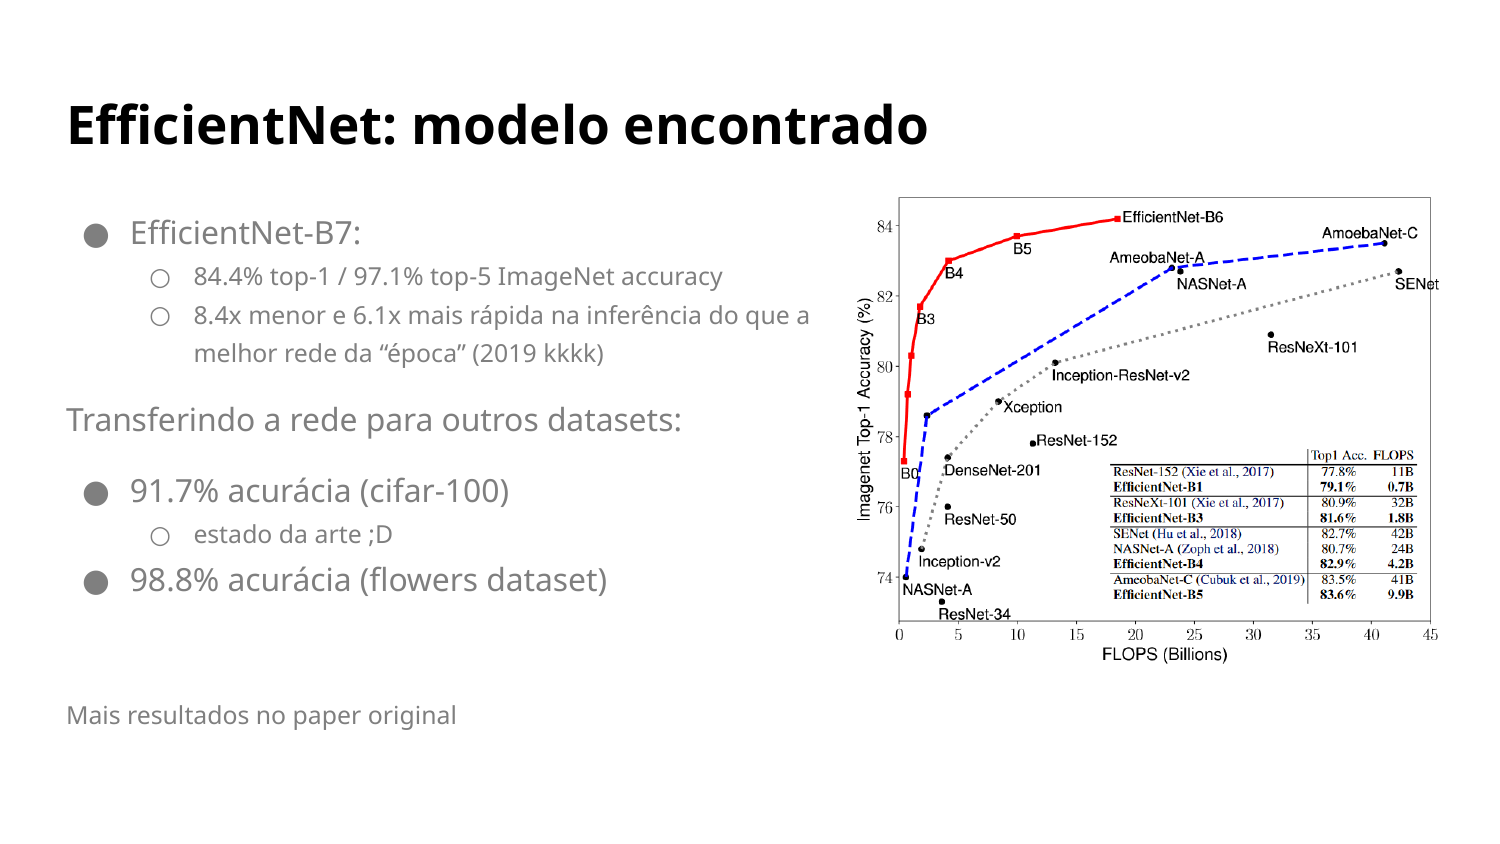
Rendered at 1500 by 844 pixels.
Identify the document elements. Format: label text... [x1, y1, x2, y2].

picture [849, 188, 1449, 671]
title EfficientNet: modelo encontrado [51, 72, 1449, 176]
list EfficientNet-B7: 84.4% top-1 / 97.1% top-5 ImageNet accuracy 8.4x menor e 6.1x mais rápida na inferência do que a melhor rede da “época” (2019 kkkk) Transferindo a rede para outros datasets: 91.7% acurácia (cifar-100) estado da arte ;D 98.8% acurácia (flowers dataset) Mais resultados no paper original [51, 189, 850, 750]
